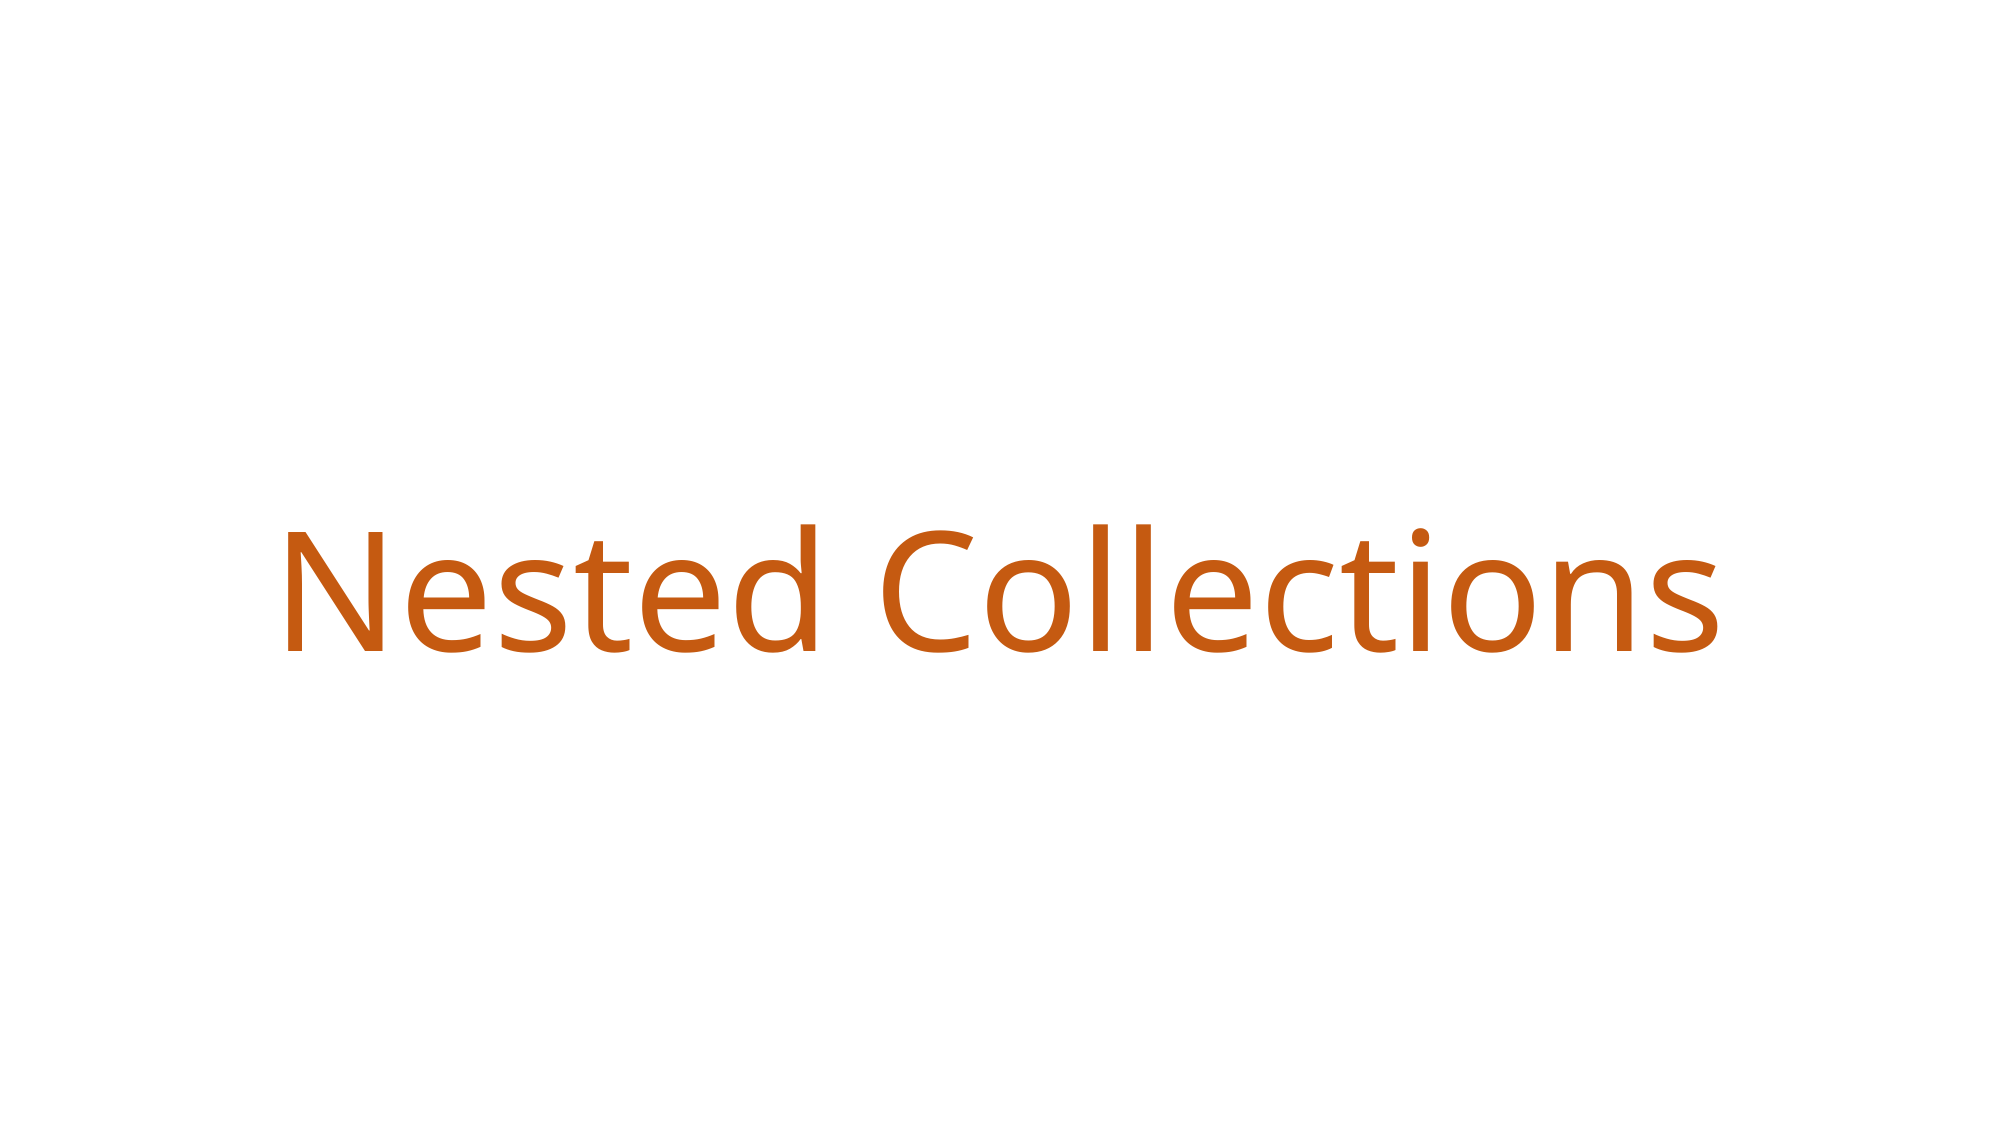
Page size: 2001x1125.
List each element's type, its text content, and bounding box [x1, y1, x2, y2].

list Nested Collections [137, 299, 1863, 1014]
